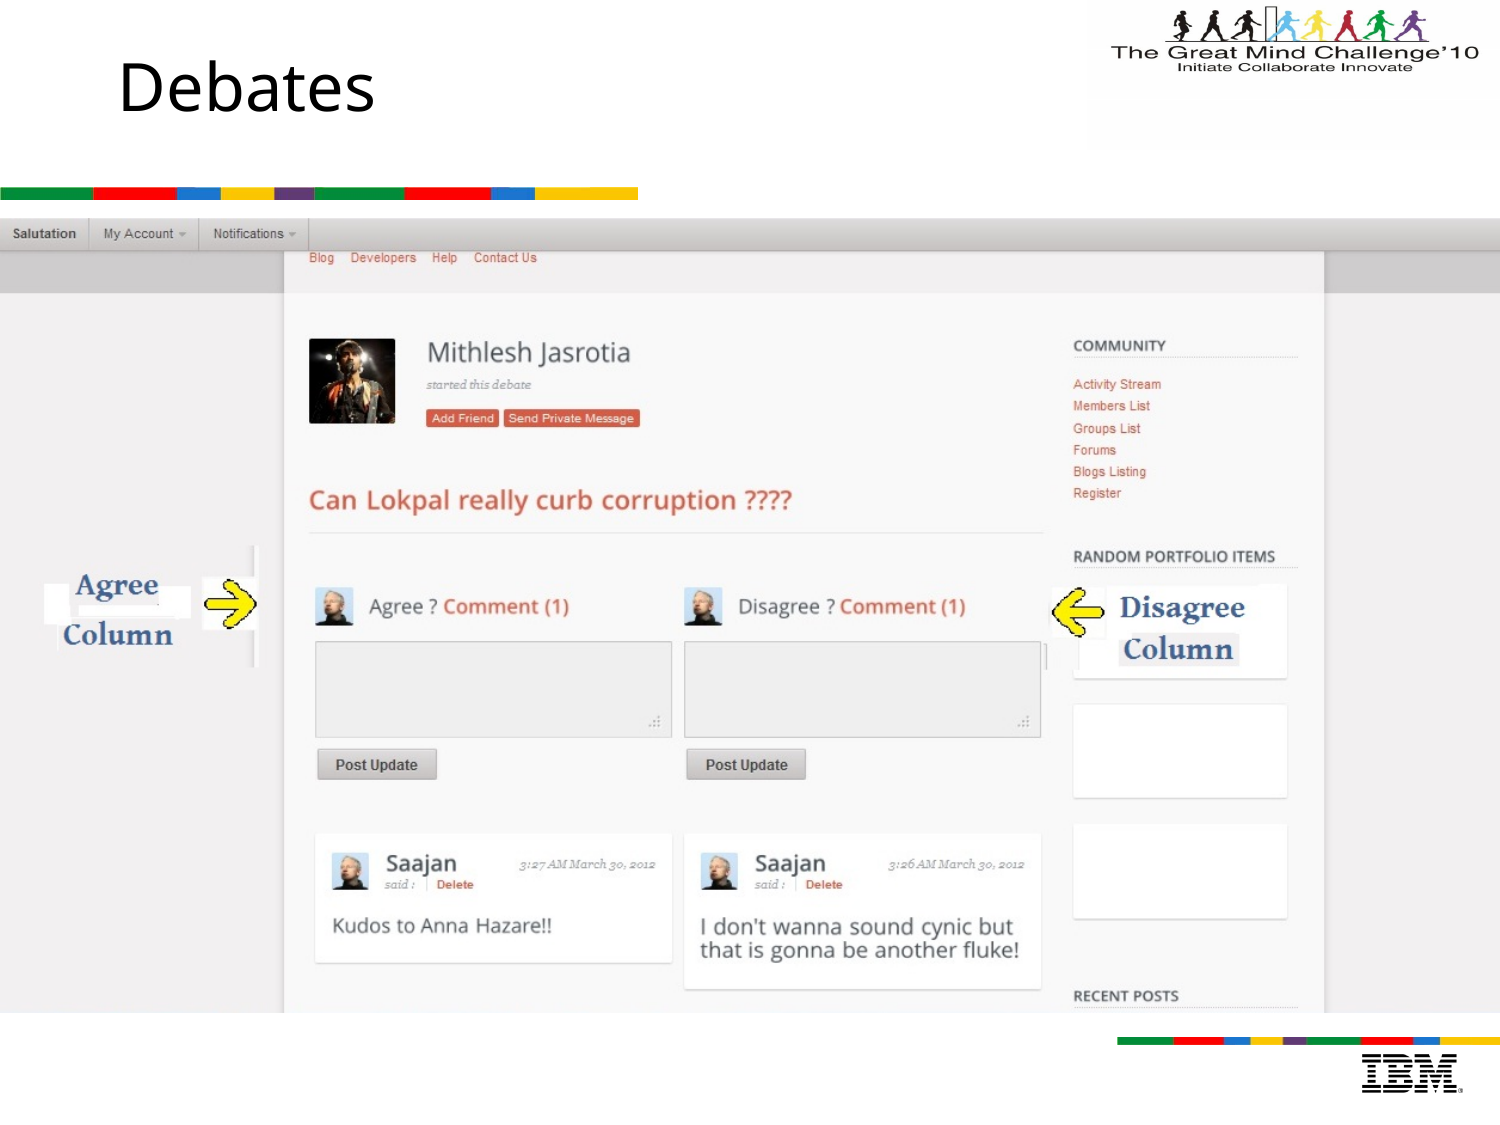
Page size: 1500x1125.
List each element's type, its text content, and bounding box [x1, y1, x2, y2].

text_box Debates [112, 37, 383, 133]
picture [1362, 1054, 1463, 1093]
picture [1087, 0, 1500, 150]
picture [0, 187, 638, 200]
picture [1117, 1037, 1500, 1045]
picture [0, 218, 1500, 1013]
